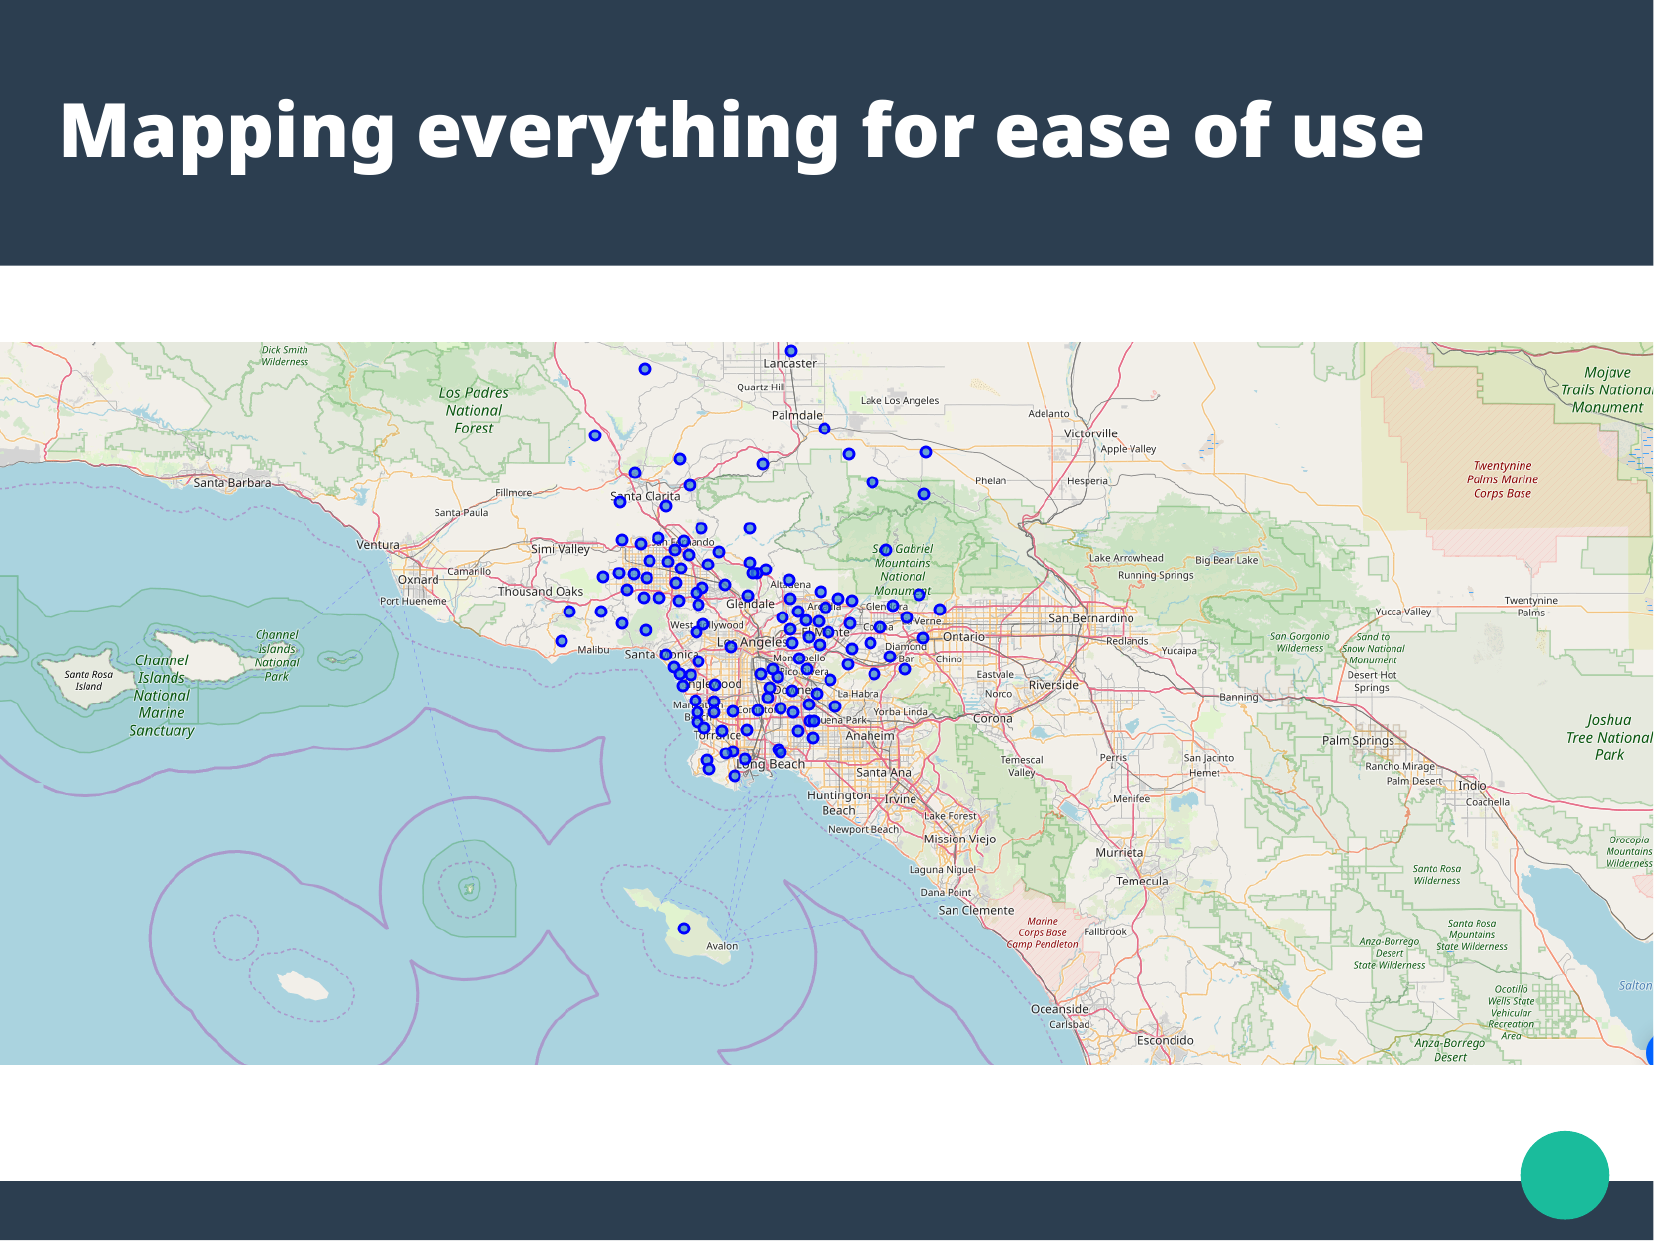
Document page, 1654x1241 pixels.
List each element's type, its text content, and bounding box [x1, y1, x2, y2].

picture [0, 342, 1654, 1065]
title Mapping everything for ease of use [59, 49, 1595, 207]
